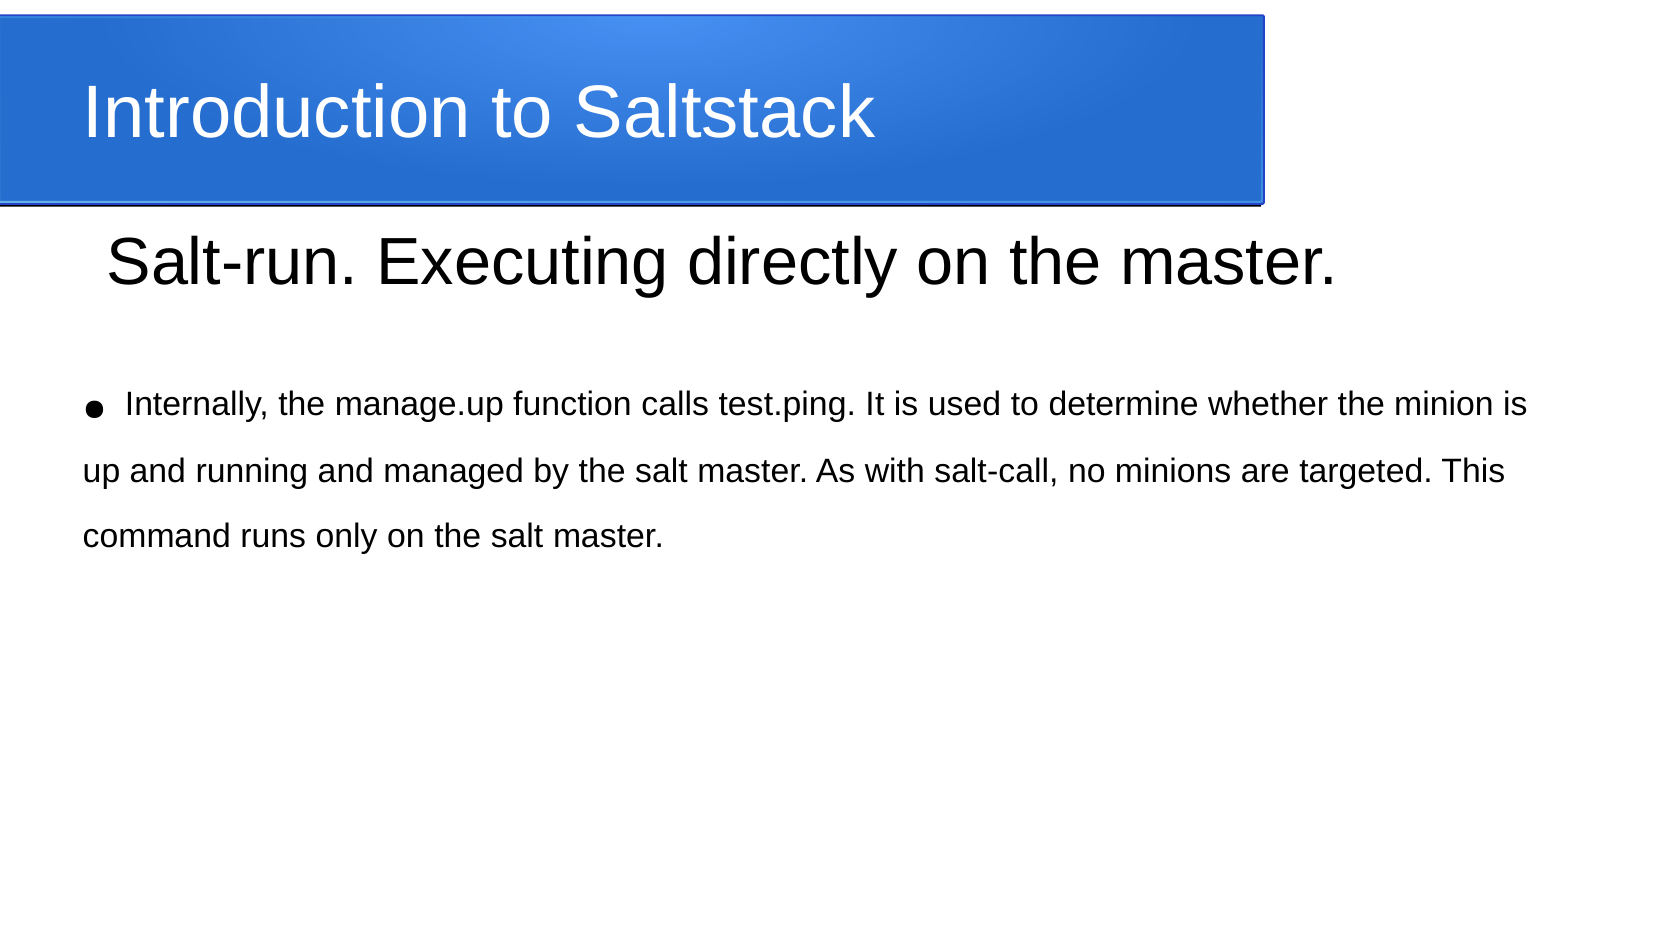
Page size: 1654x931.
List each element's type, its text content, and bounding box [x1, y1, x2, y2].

title Introduction to Saltstack [82, 35, 1235, 189]
subtitle Salt-run. Executing directly on the master. Internally, the manage.up function calls test.ping. It is used to determine whether the minion is up and running and managed by the salt master. As with salt-call, no minions are targeted. This command runs only on the salt master. [82, 224, 1571, 764]
